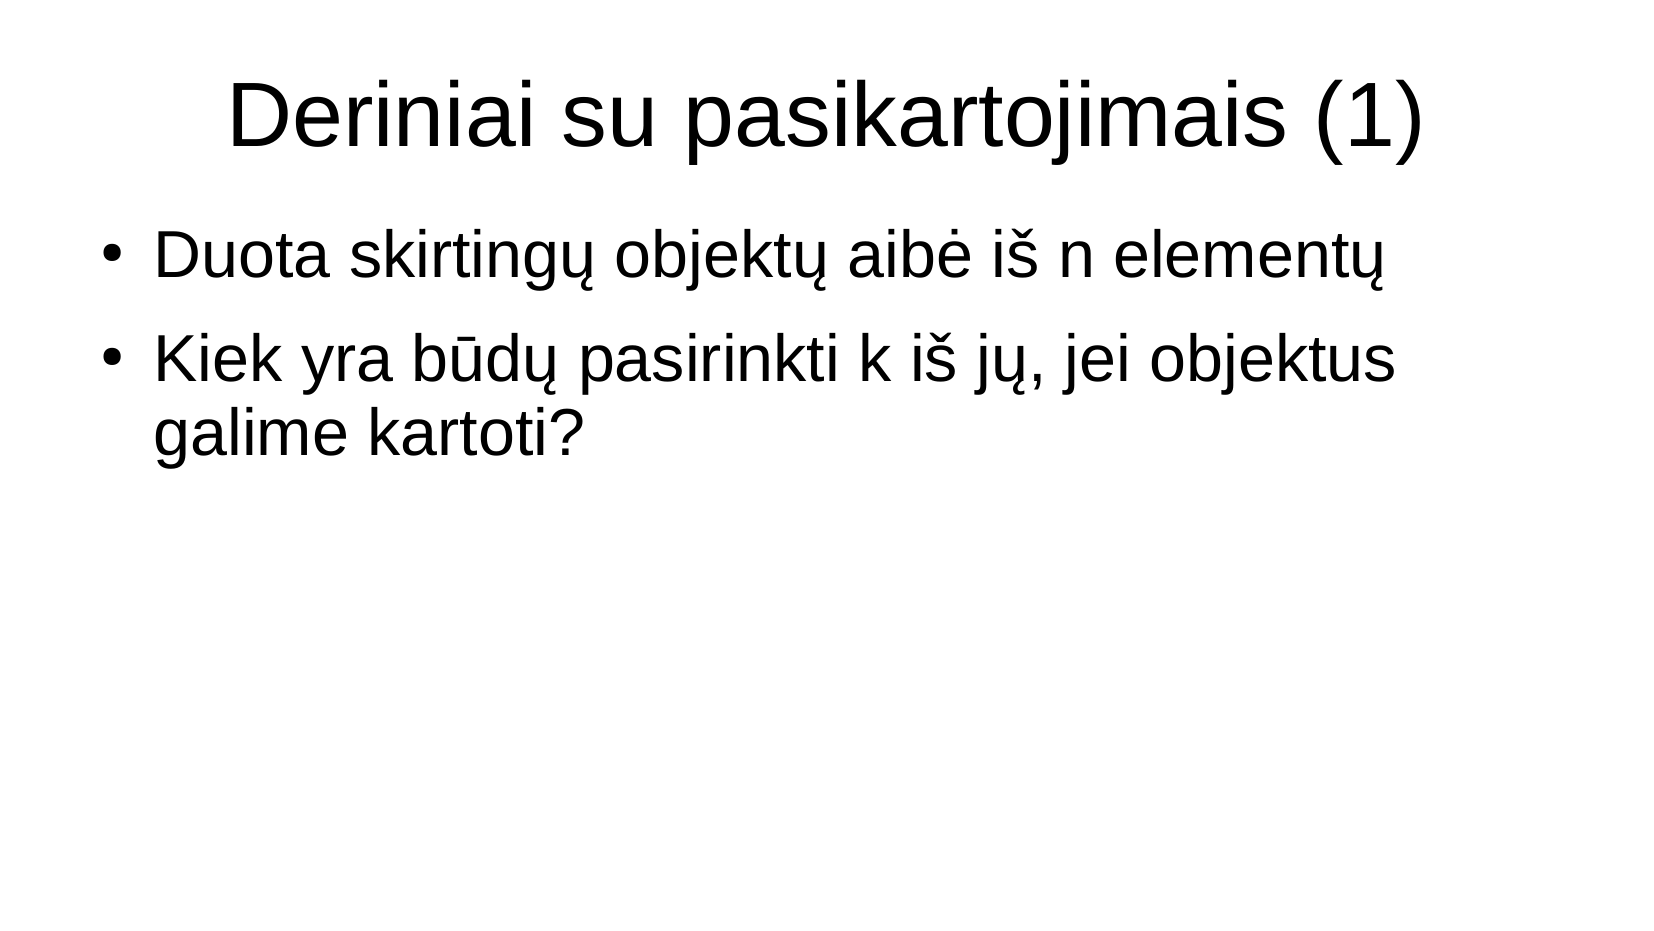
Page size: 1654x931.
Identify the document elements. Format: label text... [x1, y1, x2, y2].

list Duota skirtingų objektų aibė iš n elementų Kiek yra būdų pasirinkti k iš jų, jei objektus galime kartoti? [82, 217, 1571, 757]
title Deriniai su pasikartojimais (1) [82, 36, 1571, 193]
